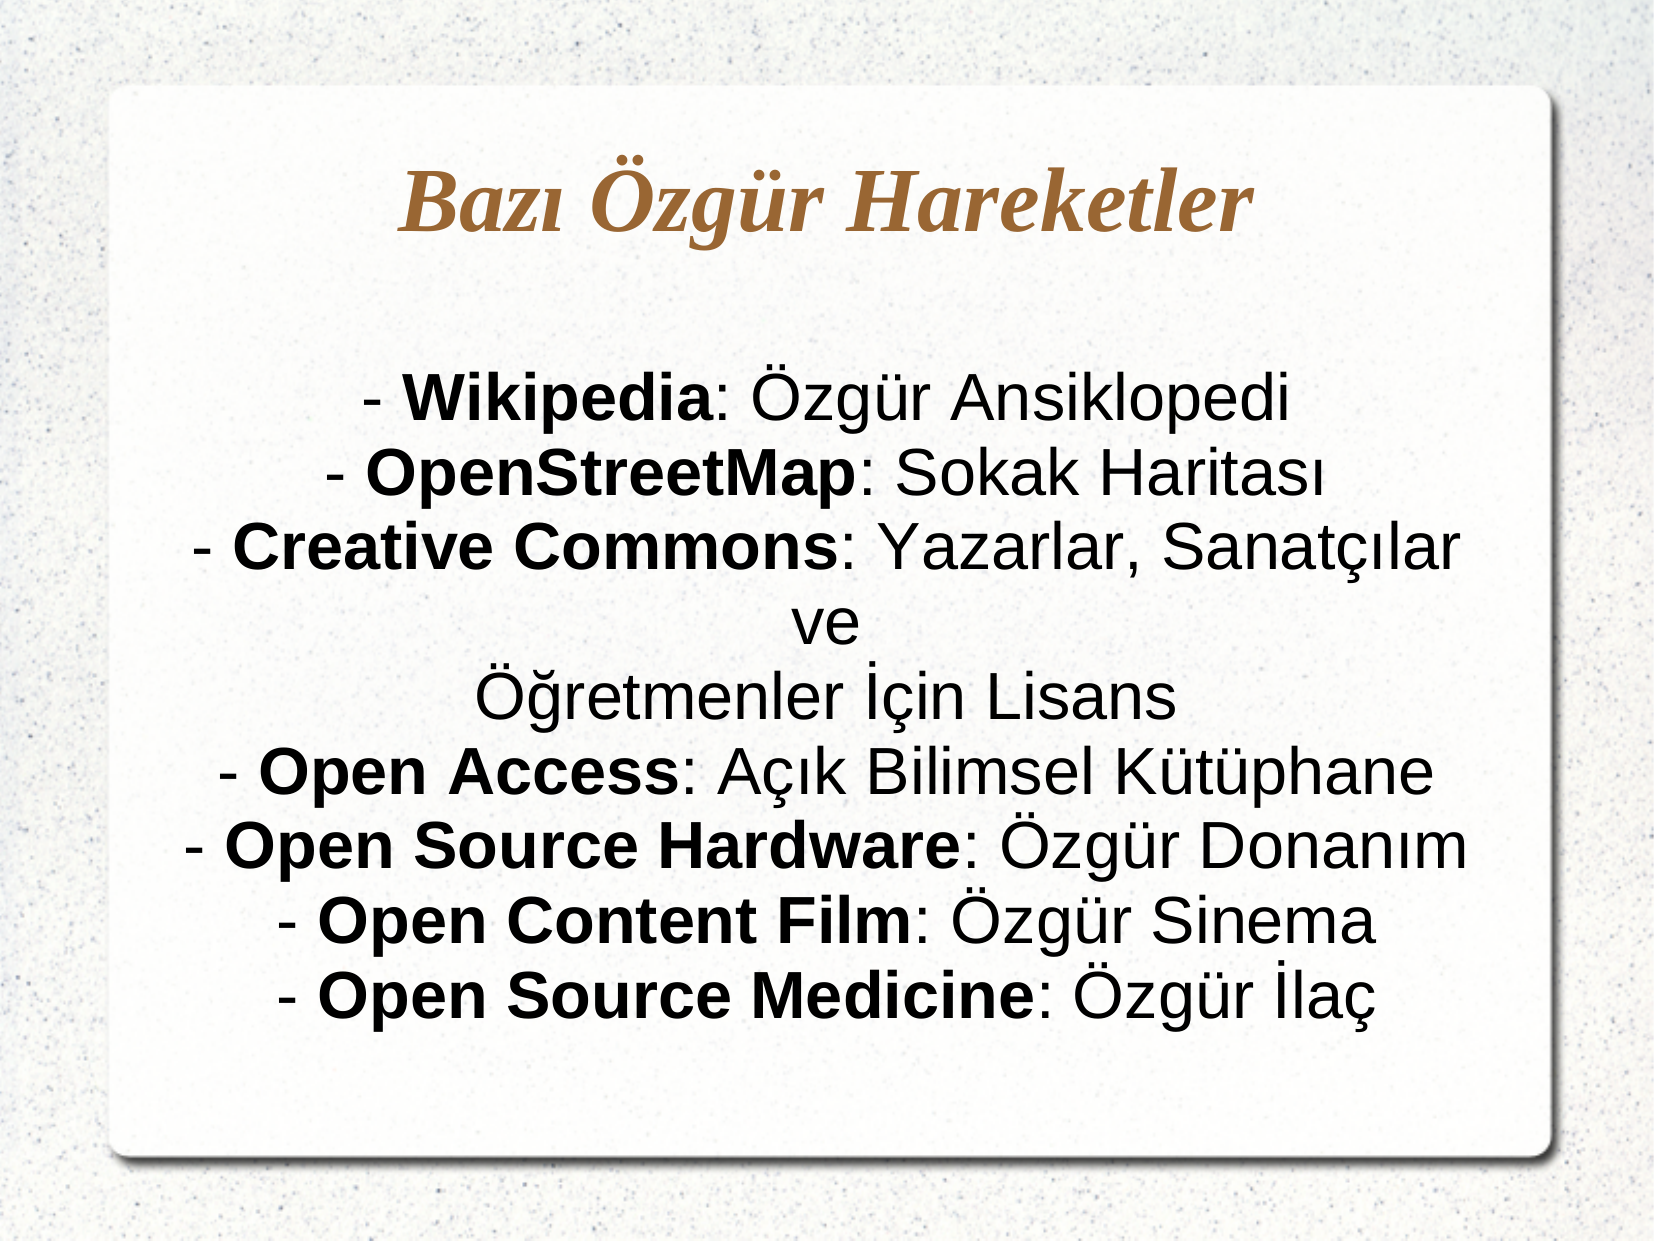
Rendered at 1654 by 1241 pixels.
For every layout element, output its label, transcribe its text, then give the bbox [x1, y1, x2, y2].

subtitle - Wikipedia: Özgür Ansiklopedi - OpenStreetMap: Sokak Haritası - Creative Commons: Yazarlar, Sanatçılar ve Öğretmenler İçin Lisans - Open Access: Açık Bilimsel Kütüphane - Open Source Hardware: Özgür Donanım - Open Content Film: Özgür Sinema - Open Source Medicine: Özgür İlaç [147, 336, 1506, 1056]
title Bazı Özgür Hareketler [118, 96, 1536, 304]
picture [0, 0, 1654, 1241]
